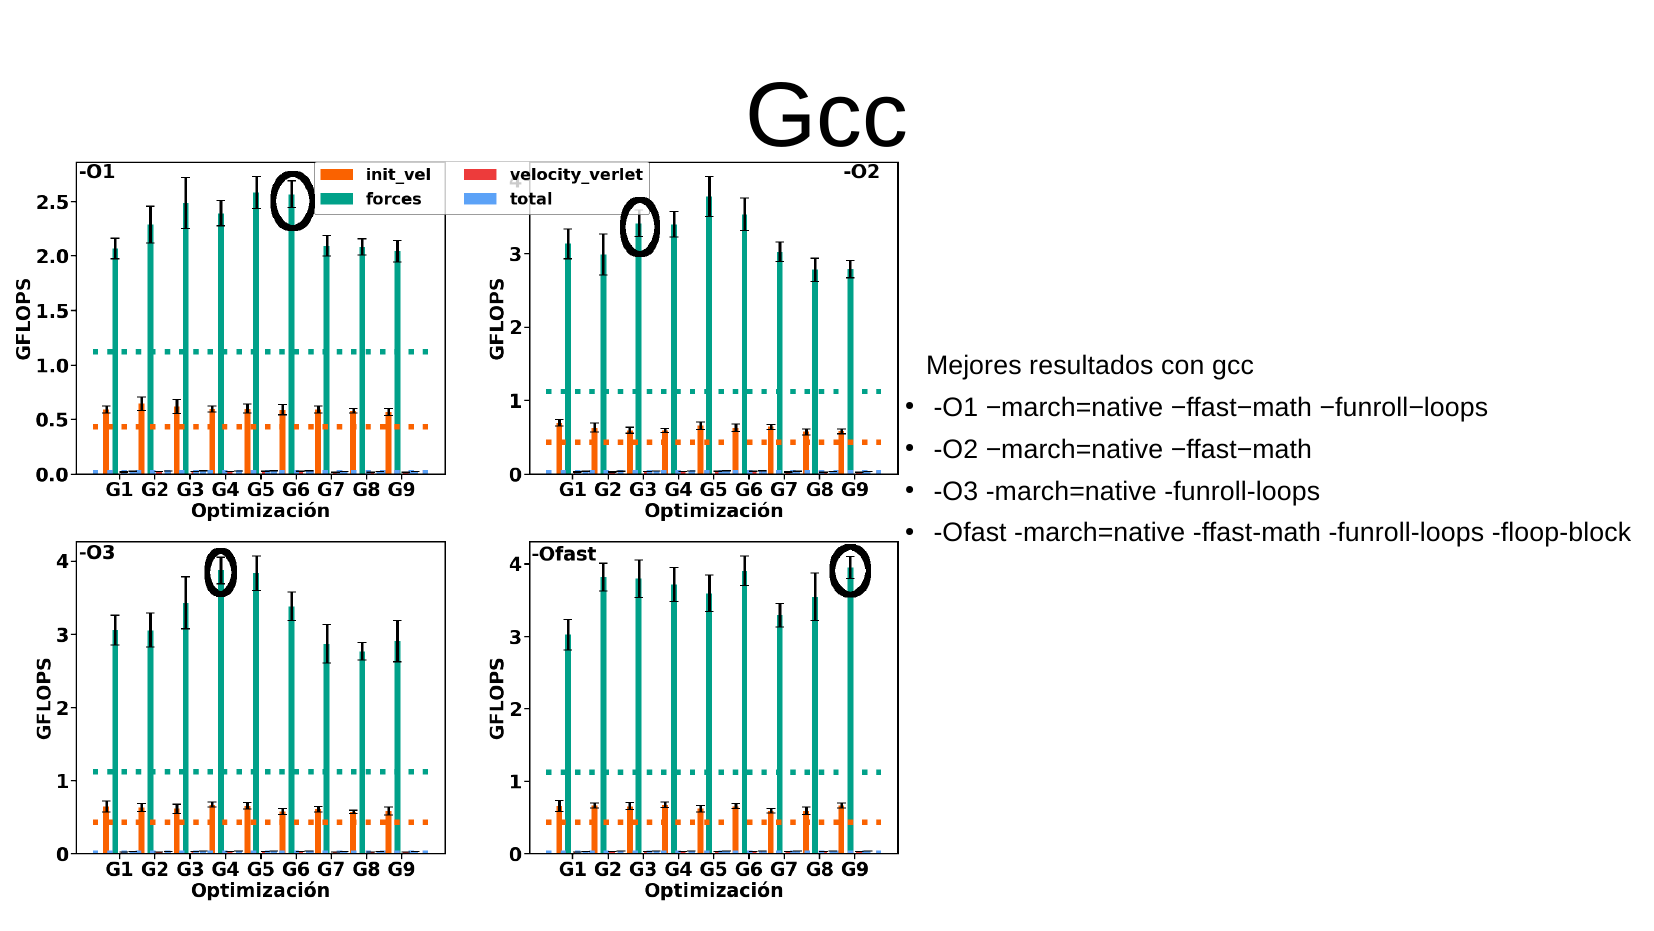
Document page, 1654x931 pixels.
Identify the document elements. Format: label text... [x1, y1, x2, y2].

title Gcc [82, 37, 897, 141]
picture [0, 141, 969, 921]
list Mejores resultados con gcc -O1 −march=native −ffast−math −funroll−loops -O2 −march=native −ffast−math -O3 -march=native -funroll-loops -Ofast -march=native -ffast-math -funroll-loops -floop-block [897, 15, 1654, 556]
